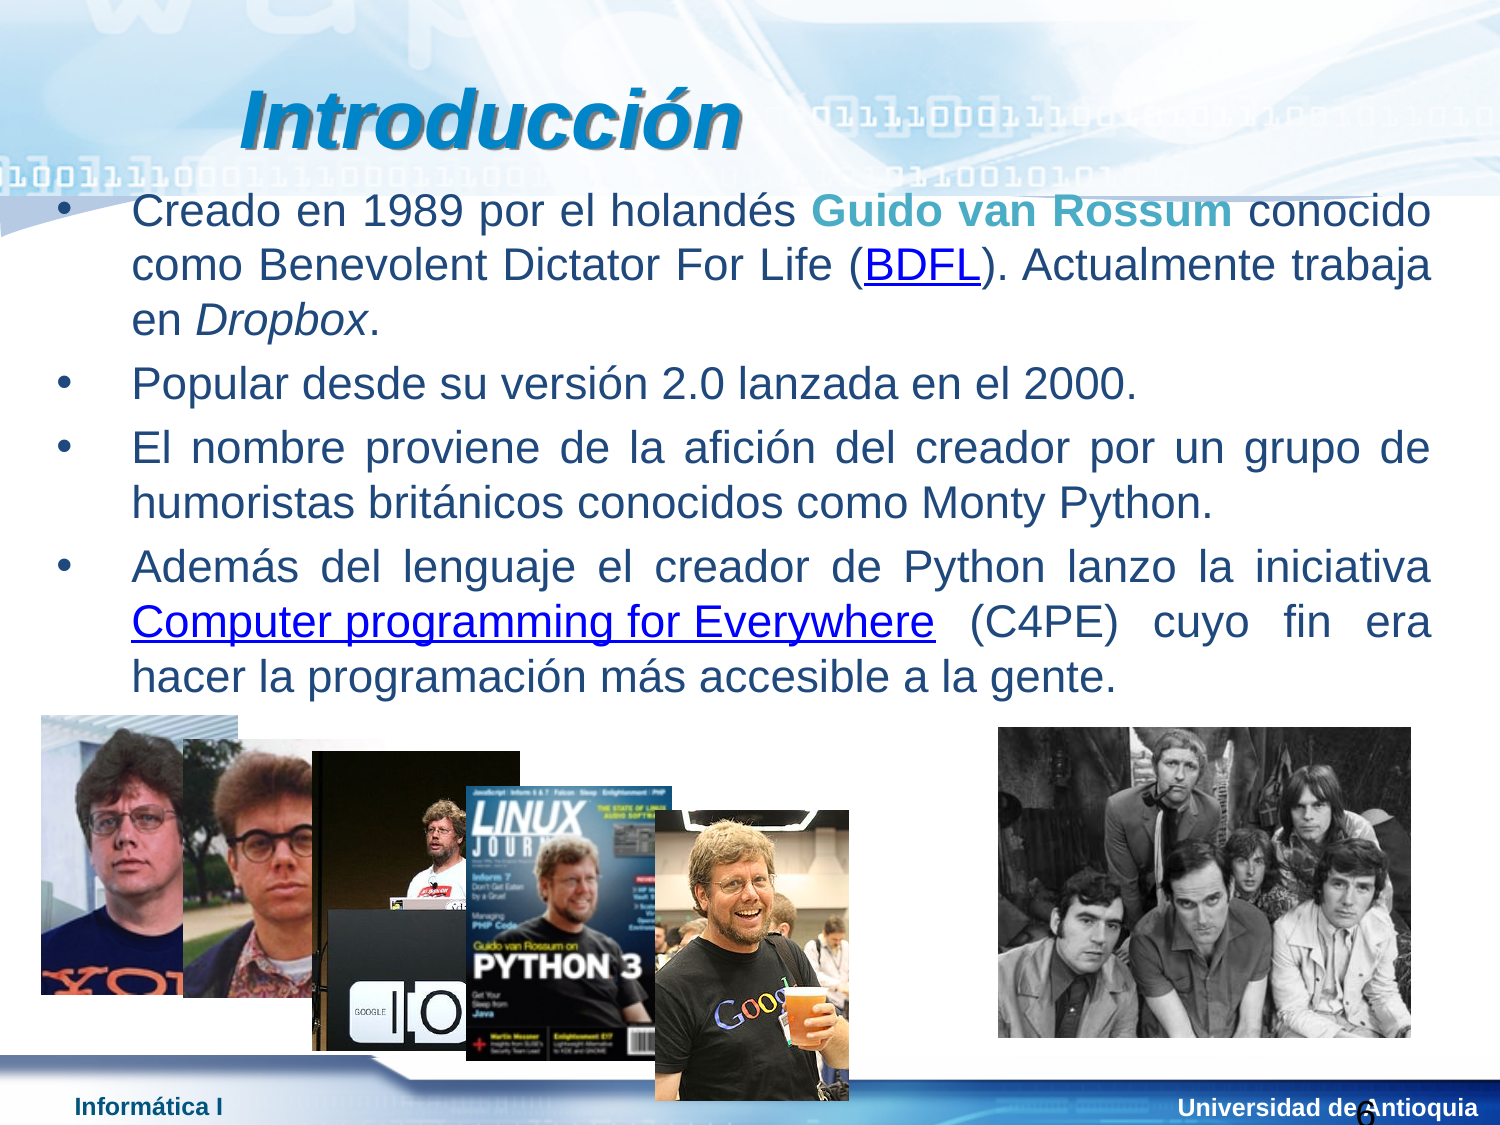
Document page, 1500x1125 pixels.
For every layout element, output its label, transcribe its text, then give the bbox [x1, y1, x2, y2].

title Introducción [224, 57, 1438, 150]
picture [1332, 1105, 1337, 1114]
picture [0, 715, 1500, 1125]
slide_number <número> [1340, 1082, 1500, 1125]
picture [0, 0, 1500, 196]
picture [998, 727, 1411, 1038]
list Creado en 1989 por el holandés Guido van Rossum conocido como Benevolent Dictator For Life (BDFL). Actualmente trabaja en Dropbox. Popular desde su versión 2.0 lanzada en el 2000. El nombre proviene de la afición del creador por un grupo de humoristas británicos conocidos como Monty Python. Además del lenguaje el creador de Python lanzo la iniciativa Computer programming for Everywhere (C4PE) cuyo fin era hacer la programación más accesible a la gente. [41, 172, 1447, 983]
